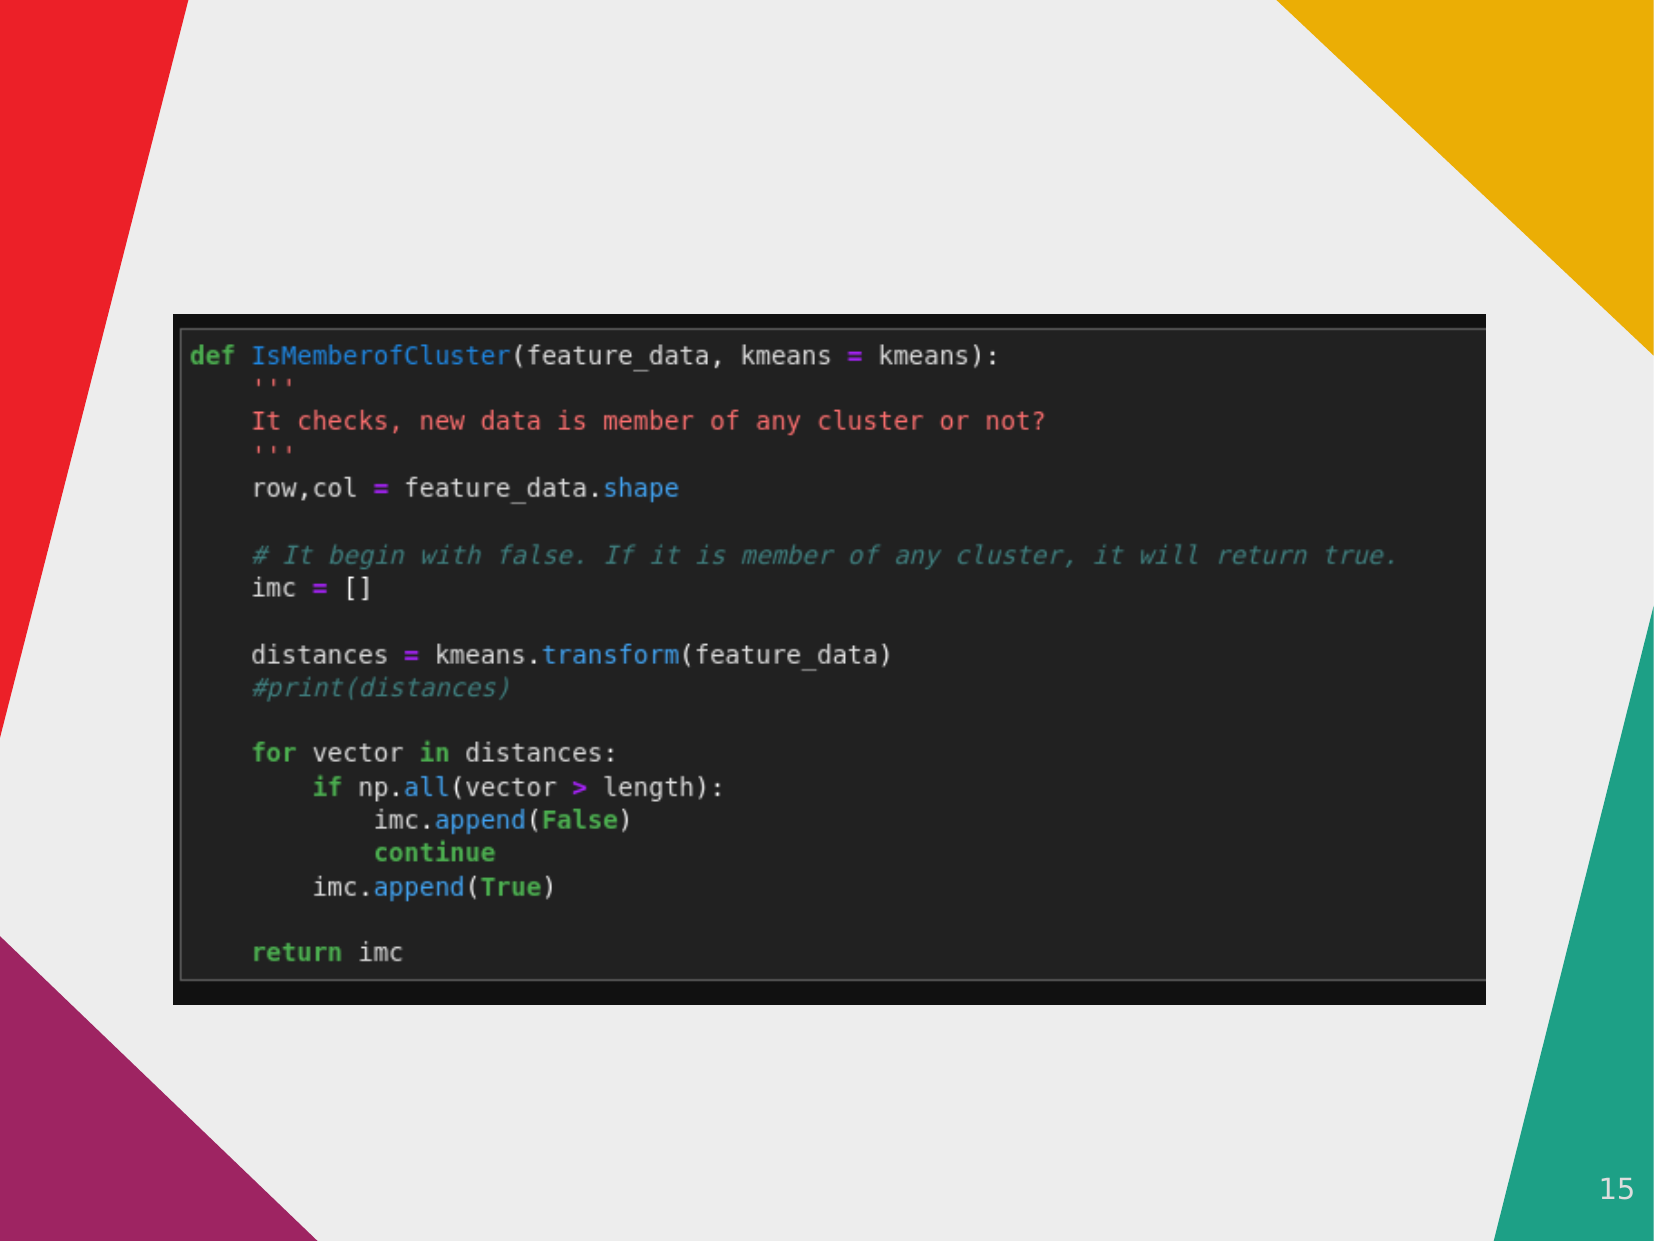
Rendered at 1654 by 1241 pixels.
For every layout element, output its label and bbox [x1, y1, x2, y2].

picture [173, 314, 1486, 1006]
